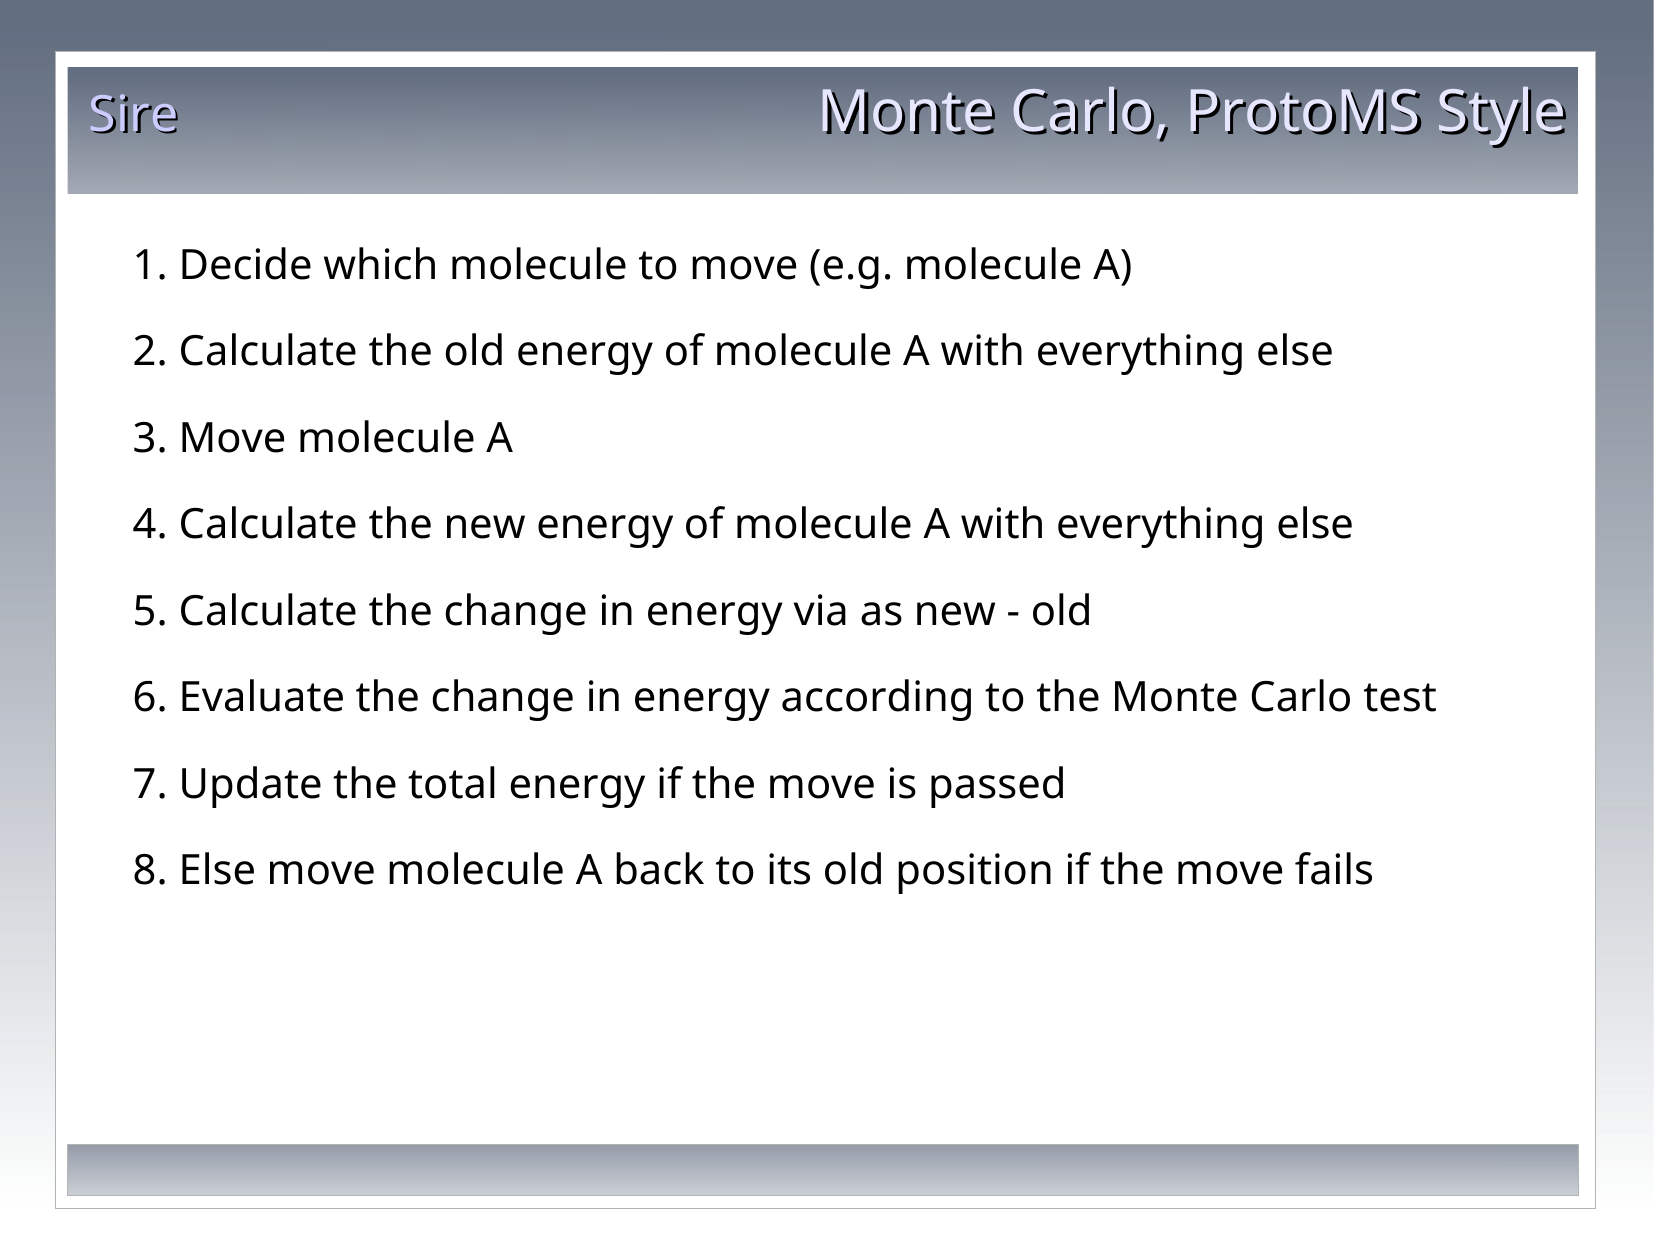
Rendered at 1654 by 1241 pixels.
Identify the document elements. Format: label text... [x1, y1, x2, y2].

title Monte Carlo, ProtoMS Style [567, 68, 1567, 196]
picture [0, 0, 1654, 1241]
list 1. Decide which molecule to move (e.g. molecule A) 2. Calculate the old energy of molecule A with everything else 3. Move molecule A 4. Calculate the new energy of molecule A with everything else 5. Calculate the change in energy via as new - old 6. Evaluate the change in energy according to the Monte Carlo test 7. Update the total energy if the move is passed 8. Else move molecule A back to its old position if the move fails [82, 234, 1571, 1119]
